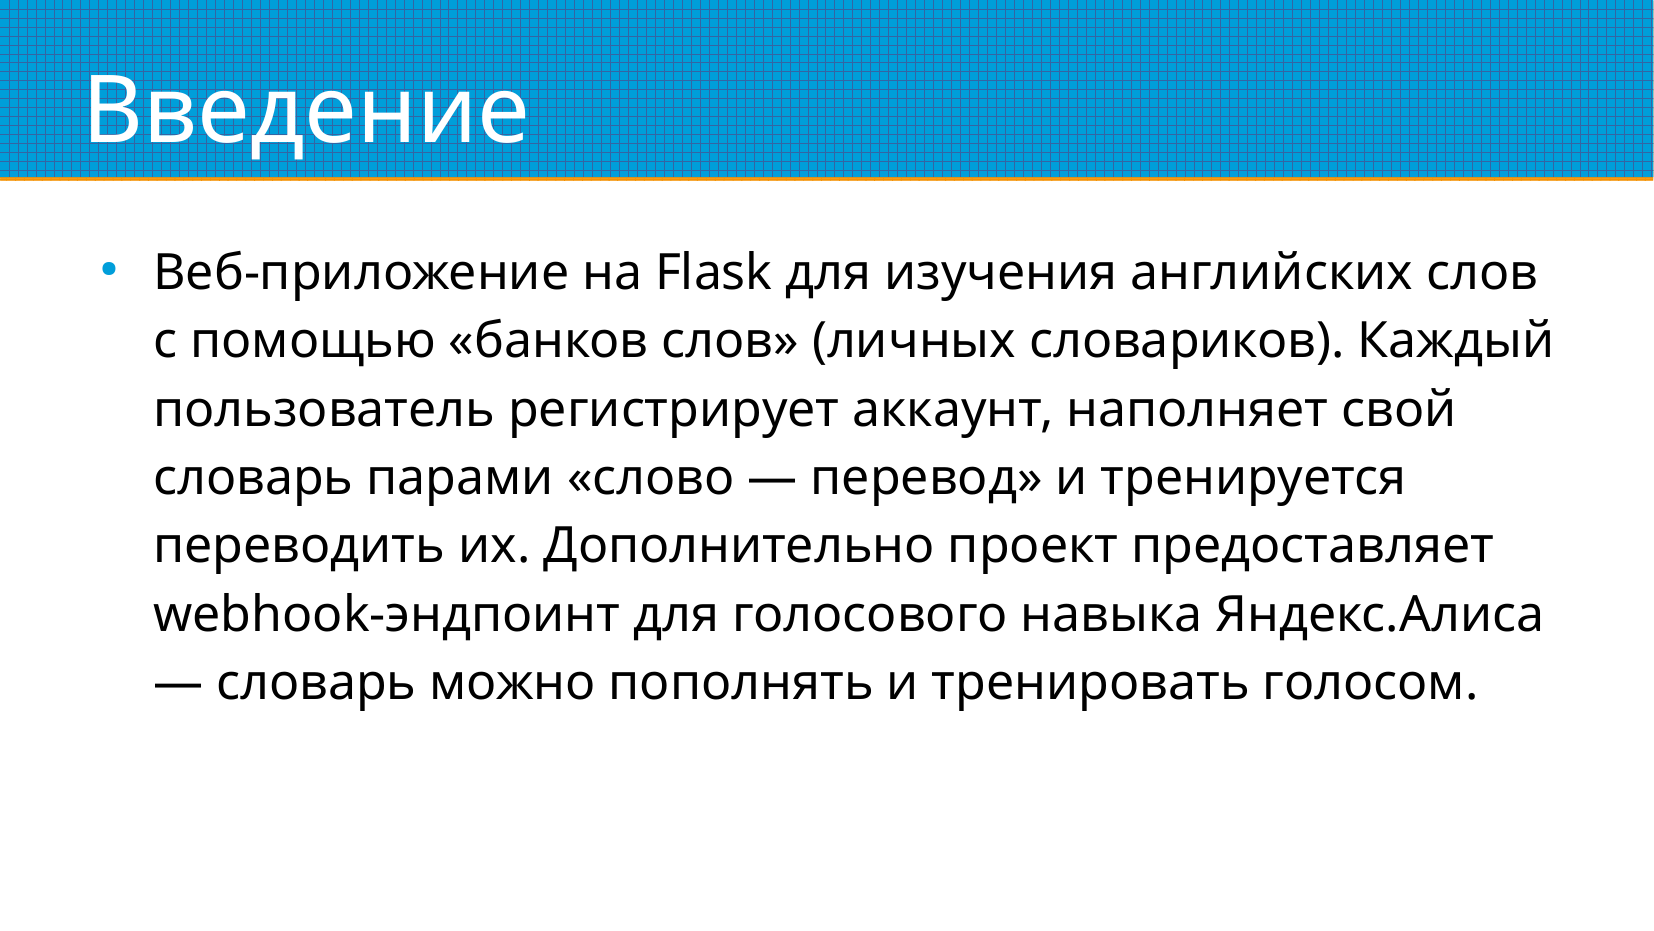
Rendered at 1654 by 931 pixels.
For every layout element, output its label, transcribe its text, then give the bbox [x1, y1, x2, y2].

list Веб-приложение на Flask для изучения английских слов с помощью «банков слов» (личных словариков). Каждый пользователь регистрирует аккаунт, наполняет свой словарь парами «слово — перевод» и тренируется переводить их. Дополнительно проект предоставляет webhook-эндпоинт для голосового навыка Яндекс.Алиса — словарь можно пополнять и тренировать голосом. [82, 236, 1563, 811]
title Введение [82, 14, 1571, 171]
